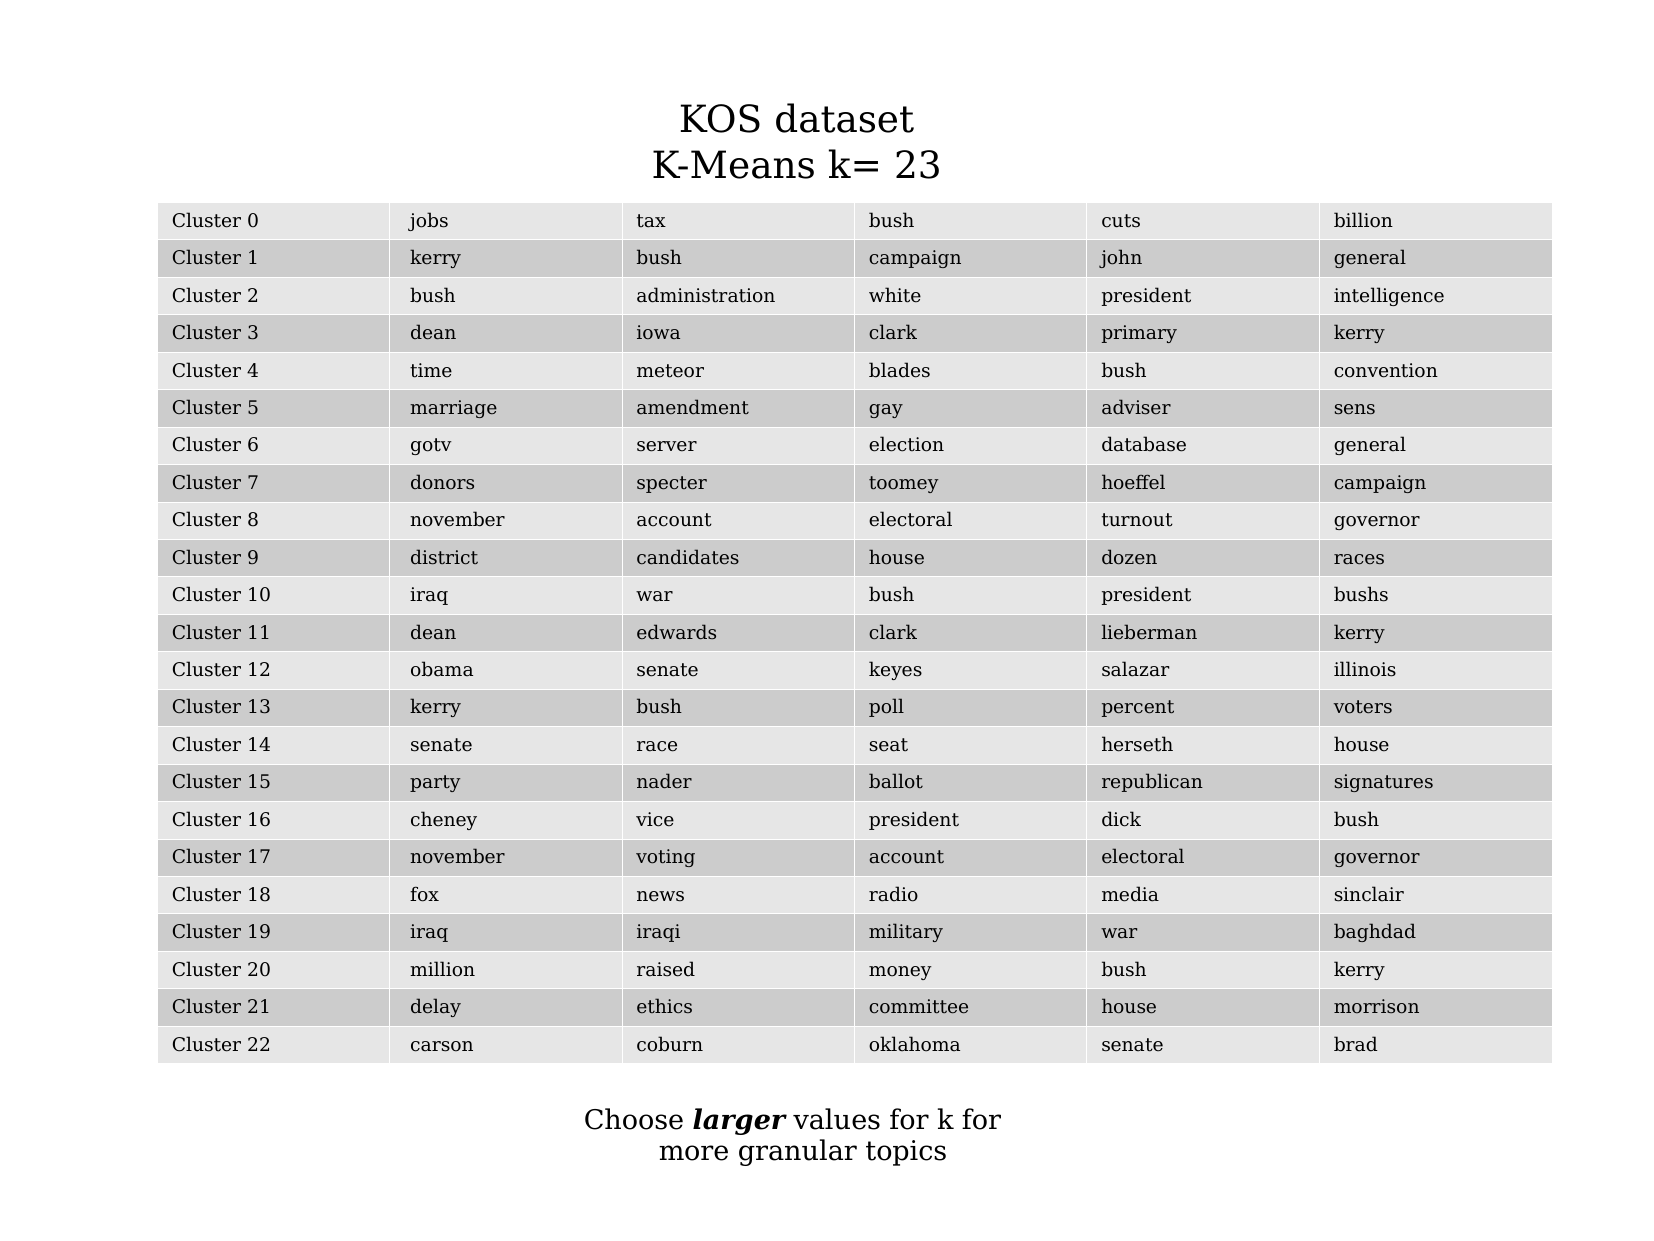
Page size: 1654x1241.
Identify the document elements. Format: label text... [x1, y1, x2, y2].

table_cell john [1087, 240, 1319, 277]
table_cell Cluster 18 [158, 877, 389, 913]
table_cell percent [1087, 690, 1319, 726]
table_cell district [390, 540, 622, 576]
table_cell kerry [390, 240, 622, 277]
table_cell president [855, 802, 1086, 839]
table_cell Cluster 15 [158, 765, 389, 801]
table_cell media [1087, 877, 1319, 913]
table_cell general [1320, 240, 1552, 277]
table_cell war [1087, 914, 1319, 951]
table_header jobs [390, 203, 622, 239]
table_cell convention [1320, 353, 1552, 389]
table_cell news [623, 877, 854, 913]
table_cell meteor [623, 353, 854, 389]
table_cell november [390, 503, 622, 539]
table_cell specter [623, 465, 854, 502]
table_cell kerry [1320, 615, 1552, 651]
table_cell war [623, 577, 854, 614]
table_cell bush [623, 240, 854, 277]
table_cell bush [1087, 353, 1319, 389]
table_cell bushs [1320, 577, 1552, 614]
table_cell Cluster 1 [158, 240, 389, 277]
table_cell dozen [1087, 540, 1319, 576]
table_cell Cluster 6 [158, 428, 389, 464]
table_cell clark [855, 615, 1086, 651]
table_cell bush [623, 690, 854, 726]
table_cell governor [1320, 503, 1552, 539]
table_cell marriage [390, 390, 622, 427]
table_cell brad [1320, 1027, 1552, 1063]
table_cell Cluster 11 [158, 615, 389, 651]
table_cell voting [623, 840, 854, 876]
table_cell coburn [623, 1027, 854, 1063]
table_cell blades [855, 353, 1086, 389]
table_header cuts [1087, 203, 1319, 239]
table_cell Cluster 19 [158, 914, 389, 951]
table_cell iraq [390, 914, 622, 951]
table_cell carson [390, 1027, 622, 1063]
table_cell bush [1087, 952, 1319, 988]
table_cell republican [1087, 765, 1319, 801]
table_cell seat [855, 727, 1086, 764]
table_cell account [855, 840, 1086, 876]
table_cell fox [390, 877, 622, 913]
table_cell gay [855, 390, 1086, 427]
table_cell account [623, 503, 854, 539]
table_cell server [623, 428, 854, 464]
table_cell gotv [390, 428, 622, 464]
table_cell november [390, 840, 622, 876]
table_cell delay [390, 989, 622, 1026]
table_cell Cluster 3 [158, 315, 389, 352]
table_cell bush [855, 577, 1086, 614]
table_cell iraq [390, 577, 622, 614]
table_cell dean [390, 615, 622, 651]
table_cell dick [1087, 802, 1319, 839]
text_box KOS dataset [664, 90, 930, 149]
table_cell keyes [855, 652, 1086, 689]
table_cell hoeffel [1087, 465, 1319, 502]
table_cell bush [1320, 802, 1552, 839]
table_cell sinclair [1320, 877, 1552, 913]
table_cell campaign [1320, 465, 1552, 502]
table_cell turnout [1087, 503, 1319, 539]
table_cell Cluster 14 [158, 727, 389, 764]
table_cell Cluster 8 [158, 503, 389, 539]
table_cell Cluster 16 [158, 802, 389, 839]
table_cell bush [390, 278, 622, 314]
text_box K-Means k= 23 [636, 136, 957, 196]
table_cell raised [623, 952, 854, 988]
table_cell house [1087, 989, 1319, 1026]
table_cell Cluster 17 [158, 840, 389, 876]
table_cell kerry [1320, 315, 1552, 352]
table_cell obama [390, 652, 622, 689]
table_cell primary [1087, 315, 1319, 352]
table_cell Cluster 2 [158, 278, 389, 314]
table_cell Cluster 20 [158, 952, 389, 988]
table_cell radio [855, 877, 1086, 913]
table_cell million [390, 952, 622, 988]
table_cell morrison [1320, 989, 1552, 1026]
table_cell house [855, 540, 1086, 576]
table_cell party [390, 765, 622, 801]
table_cell amendment [623, 390, 854, 427]
table_cell signatures [1320, 765, 1552, 801]
table_cell president [1087, 278, 1319, 314]
table_cell president [1087, 577, 1319, 614]
table_cell Cluster 7 [158, 465, 389, 502]
table_cell cheney [390, 802, 622, 839]
table_cell senate [390, 727, 622, 764]
table_cell vice [623, 802, 854, 839]
table_cell clark [855, 315, 1086, 352]
table_cell Cluster 5 [158, 390, 389, 427]
table_header billion [1320, 203, 1552, 239]
table_cell salazar [1087, 652, 1319, 689]
table_cell edwards [623, 615, 854, 651]
table_cell white [855, 278, 1086, 314]
table_cell candidates [623, 540, 854, 576]
table_cell administration [623, 278, 854, 314]
table_cell herseth [1087, 727, 1319, 764]
table_header tax [623, 203, 854, 239]
table_cell election [855, 428, 1086, 464]
table_cell voters [1320, 690, 1552, 726]
table_cell baghdad [1320, 914, 1552, 951]
table_cell Cluster 9 [158, 540, 389, 576]
table_cell iowa [623, 315, 854, 352]
table_header Cluster 0 [158, 203, 389, 239]
table_cell Cluster 22 [158, 1027, 389, 1063]
table_cell campaign [855, 240, 1086, 277]
table_cell electoral [1087, 840, 1319, 876]
table_cell senate [1087, 1027, 1319, 1063]
table_cell time [390, 353, 622, 389]
table_cell Cluster 21 [158, 989, 389, 1026]
table_cell senate [623, 652, 854, 689]
table_cell donors [390, 465, 622, 502]
table_cell ballot [855, 765, 1086, 801]
table_cell Cluster 10 [158, 577, 389, 614]
table_cell races [1320, 540, 1552, 576]
table_cell Cluster 13 [158, 690, 389, 726]
table_cell intelligence [1320, 278, 1552, 314]
table_cell adviser [1087, 390, 1319, 427]
table_cell race [623, 727, 854, 764]
table_cell kerry [390, 690, 622, 726]
table_cell nader [623, 765, 854, 801]
table_cell electoral [855, 503, 1086, 539]
table_cell committee [855, 989, 1086, 1026]
table_cell Cluster 4 [158, 353, 389, 389]
table_cell sens [1320, 390, 1552, 427]
table_cell toomey [855, 465, 1086, 502]
table_cell illinois [1320, 652, 1552, 689]
table_cell lieberman [1087, 615, 1319, 651]
table_cell house [1320, 727, 1552, 764]
table_cell iraqi [623, 914, 854, 951]
table_header bush [855, 203, 1086, 239]
table_cell military [855, 914, 1086, 951]
table_cell poll [855, 690, 1086, 726]
table_cell database [1087, 428, 1319, 464]
table_cell governor [1320, 840, 1552, 876]
table_cell general [1320, 428, 1552, 464]
table_cell money [855, 952, 1086, 988]
table_cell oklahoma [855, 1027, 1086, 1063]
table_cell Cluster 12 [158, 652, 389, 689]
text_box Choose larger values for k for more granular topics [568, 1096, 1025, 1175]
table_cell kerry [1320, 952, 1552, 988]
table_cell ethics [623, 989, 854, 1026]
table_cell dean [390, 315, 622, 352]
